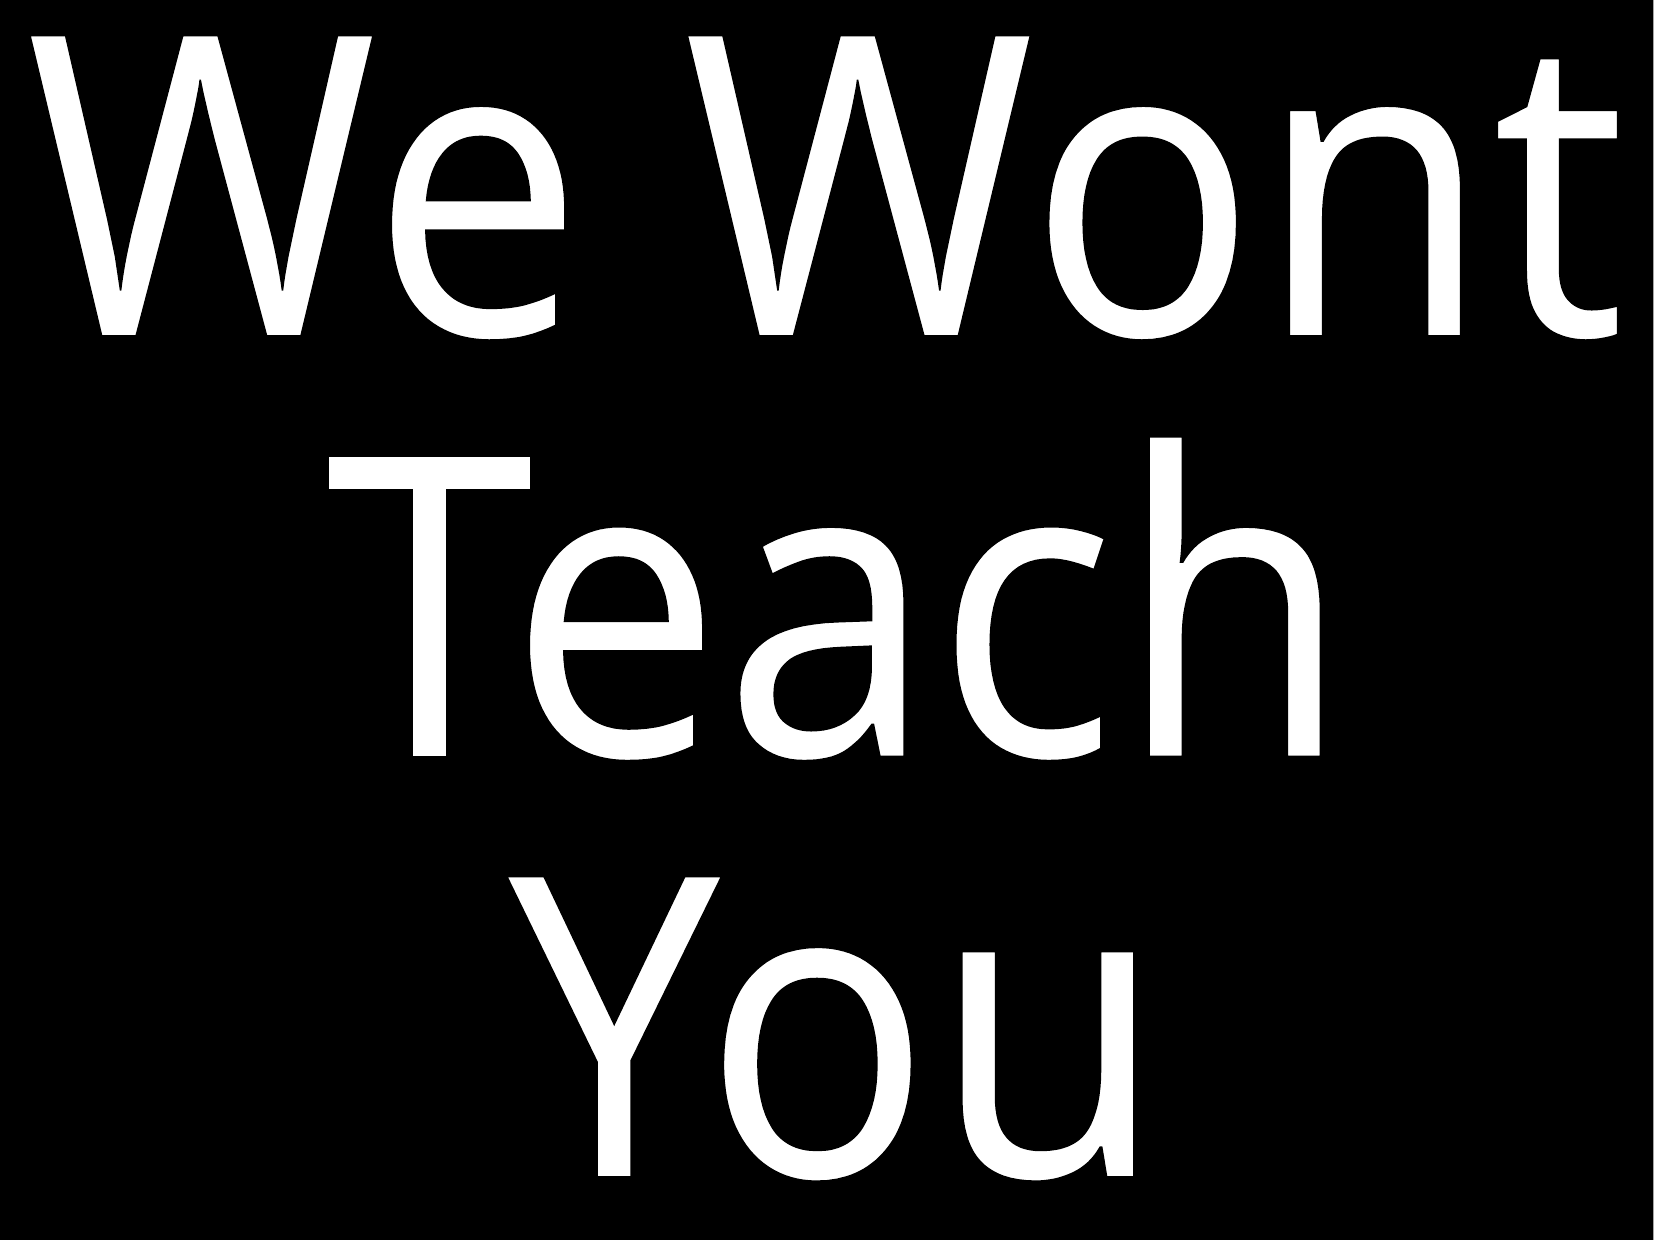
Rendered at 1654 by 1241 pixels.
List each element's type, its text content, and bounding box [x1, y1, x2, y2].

text_box We Wont Teach You [327, 456, 531, 757]
text_box We Wont Teach You [961, 951, 1134, 1182]
text_box We Wont Teach You [1048, 106, 1237, 341]
text_box We Wont Teach You [30, 35, 374, 336]
text_box We Wont Teach You [739, 527, 905, 761]
text_box We Wont Teach You [723, 947, 912, 1182]
text_box We Wont Teach You [955, 526, 1105, 761]
text_box We Wont Teach You [1289, 106, 1461, 336]
text_box We Wont Teach You [529, 526, 703, 761]
text_box We Wont Teach You [506, 876, 722, 1177]
text_box We Wont Teach You [687, 35, 1031, 336]
text_box We Wont Teach You [1497, 58, 1618, 341]
text_box We Wont Teach You [391, 106, 565, 341]
text_box We Wont Teach You [1149, 436, 1321, 757]
